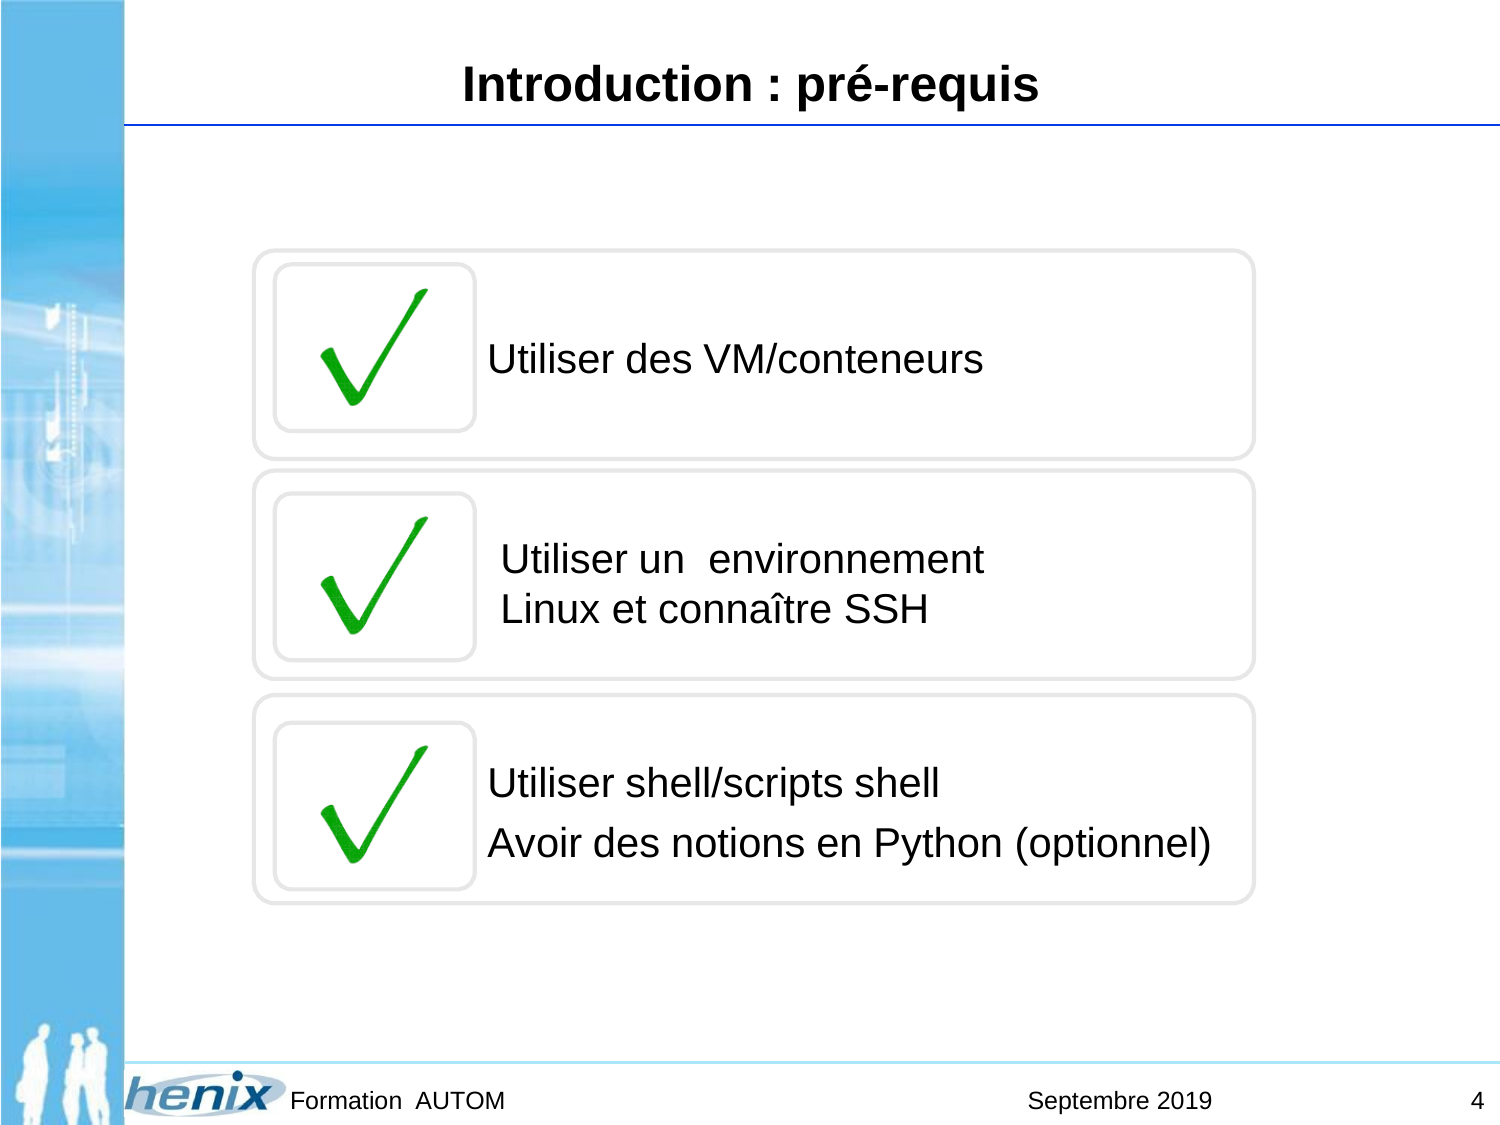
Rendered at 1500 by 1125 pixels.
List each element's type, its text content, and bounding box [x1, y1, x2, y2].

text_box [274, 424, 281, 431]
text_box [277, 267, 472, 428]
text_box [274, 493, 282, 501]
text_box [468, 882, 475, 890]
text_box Formation AUTOM [288, 1084, 507, 1115]
picture [0, 0, 126, 1125]
text_box [468, 493, 475, 500]
text_box [468, 264, 475, 271]
text_box [274, 653, 283, 661]
text_box [468, 424, 475, 431]
text_box [277, 496, 472, 658]
text_box <numéro> [1452, 1084, 1490, 1115]
text_box [467, 722, 475, 729]
text_box [274, 264, 282, 272]
text_box [123, 1070, 287, 1117]
text_box [274, 882, 282, 890]
text_box [277, 725, 472, 887]
text_box Utiliser shell/scripts shell Avoir des notions en Python (optionnel) [485, 746, 1229, 867]
text_box Utiliser des VM/conteneurs [485, 331, 1052, 382]
text_box [274, 722, 282, 730]
text_box [467, 653, 475, 661]
text_box Utiliser un environnement Linux et connaître SSH [498, 531, 1028, 632]
text_box Septembre 2019 [1025, 1084, 1312, 1115]
text_box Introduction : pré-requis [138, 50, 1363, 112]
